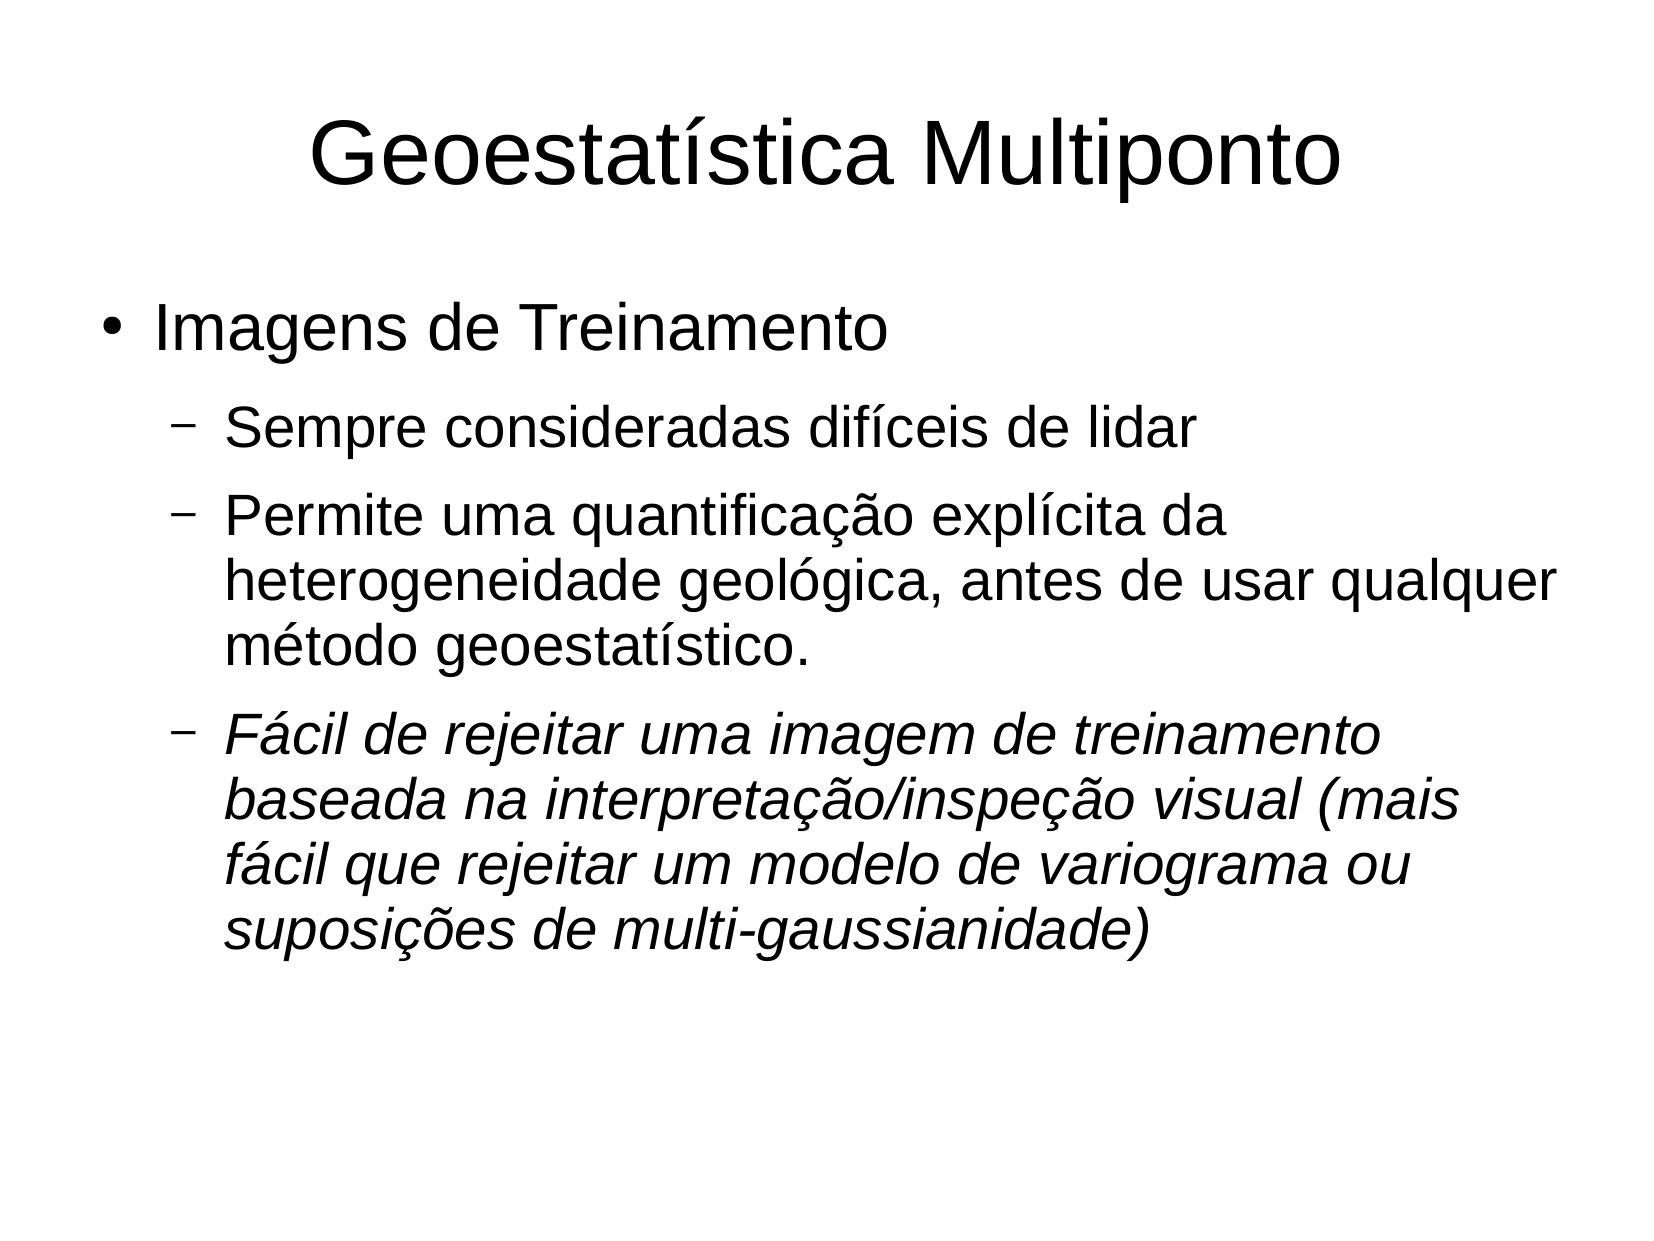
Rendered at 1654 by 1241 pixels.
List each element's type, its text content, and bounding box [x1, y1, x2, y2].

title Geoestatística Multiponto [82, 49, 1571, 257]
list Imagens de Treinamento Sempre consideradas difíceis de lidar Permite uma quantificação explícita da heterogeneidade geológica, antes de usar qualquer método geoestatístico. Fácil de rejeitar uma imagem de treinamento baseada na interpretação/inspeção visual (mais fácil que rejeitar um modelo de variograma ou suposições de multi-gaussianidade) [82, 290, 1571, 1010]
